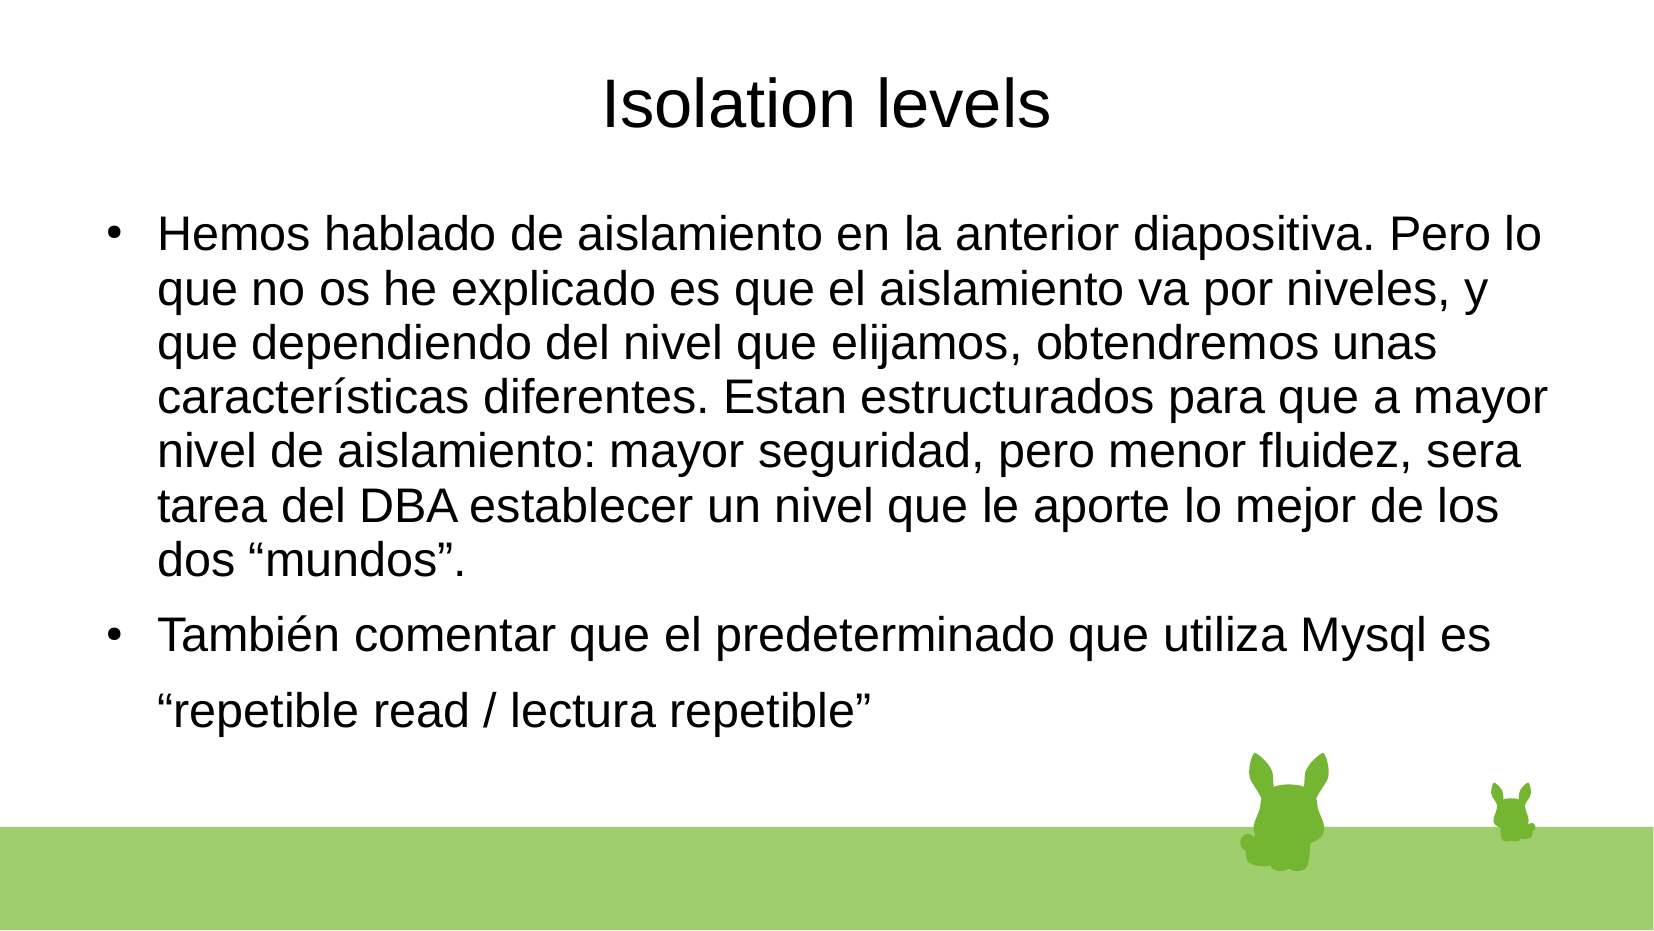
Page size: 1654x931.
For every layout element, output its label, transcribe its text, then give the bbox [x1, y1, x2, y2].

list Hemos hablado de aislamiento en la anterior diapositiva. Pero lo que no os he explicado es que el aislamiento va por niveles, y que dependiendo del nivel que elijamos, obtendremos unas características diferentes. Estan estructurados para que a mayor nivel de aislamiento: mayor seguridad, pero menor fluidez, sera tarea del DBA establecer un nivel que le aporte lo mejor de los dos “mundos”. También comentar que el predeterminado que utiliza Mysql es “repetible read / lectura repetible” [88, 206, 1565, 739]
title Isolation levels [88, 29, 1565, 178]
